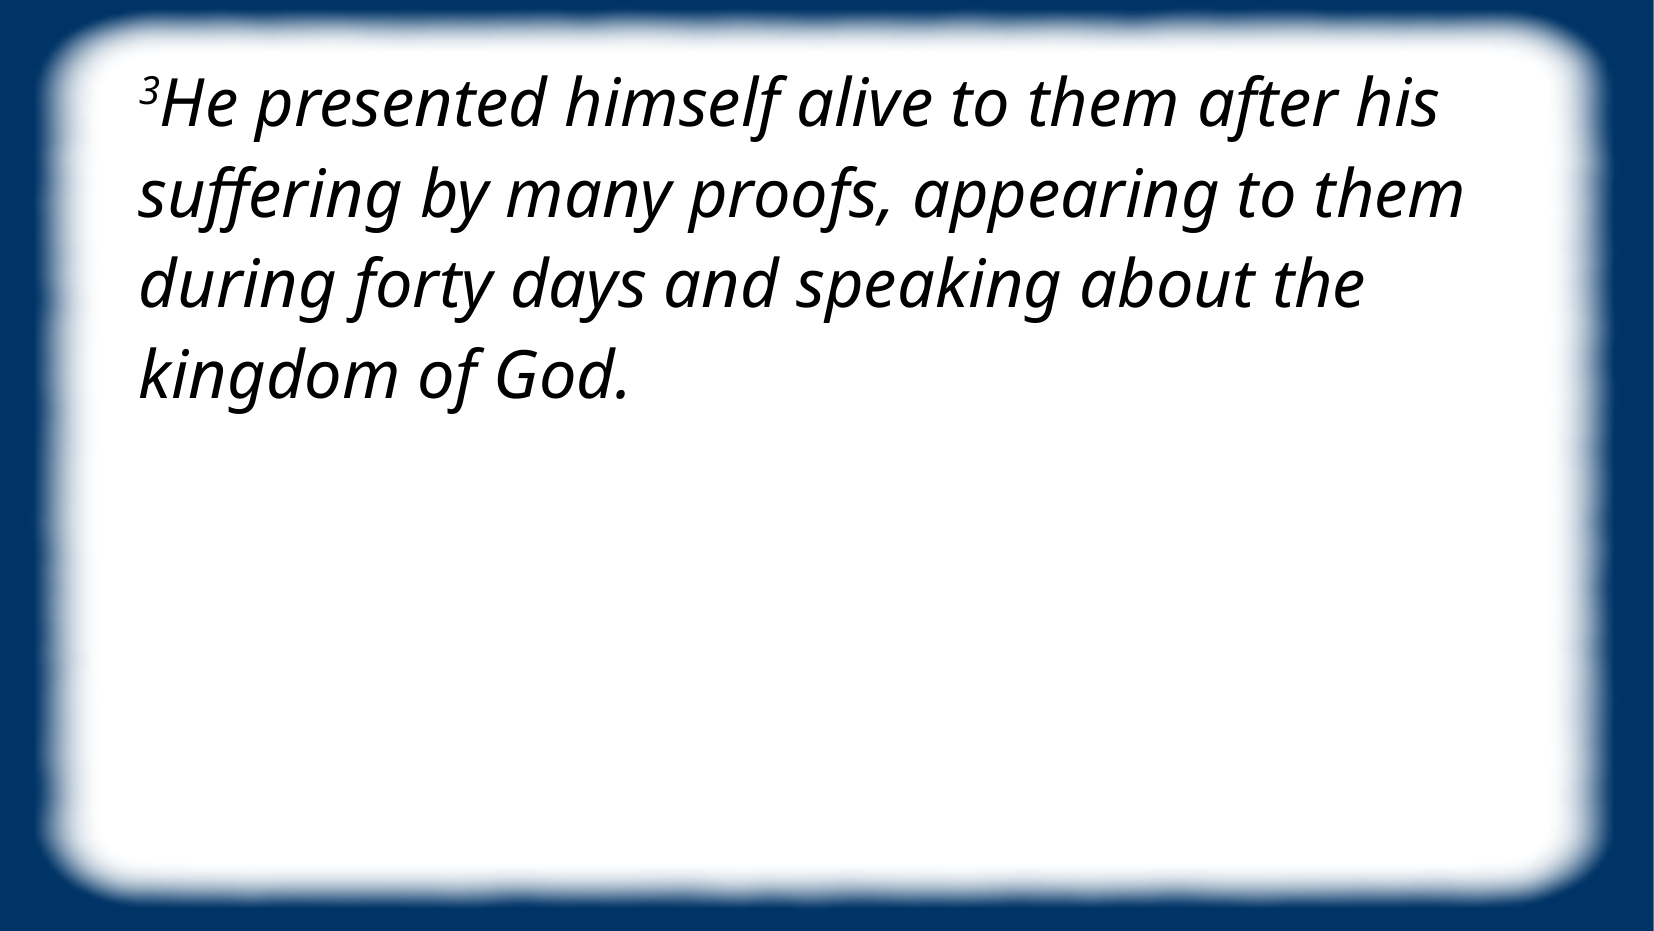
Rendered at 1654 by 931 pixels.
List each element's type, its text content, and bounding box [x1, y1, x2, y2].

picture [0, 0, 1654, 931]
text_box 3He presented himself alive to them after his suffering by many proofs, appearing to them during forty days and speaking about the kingdom of God. [124, 47, 1535, 418]
